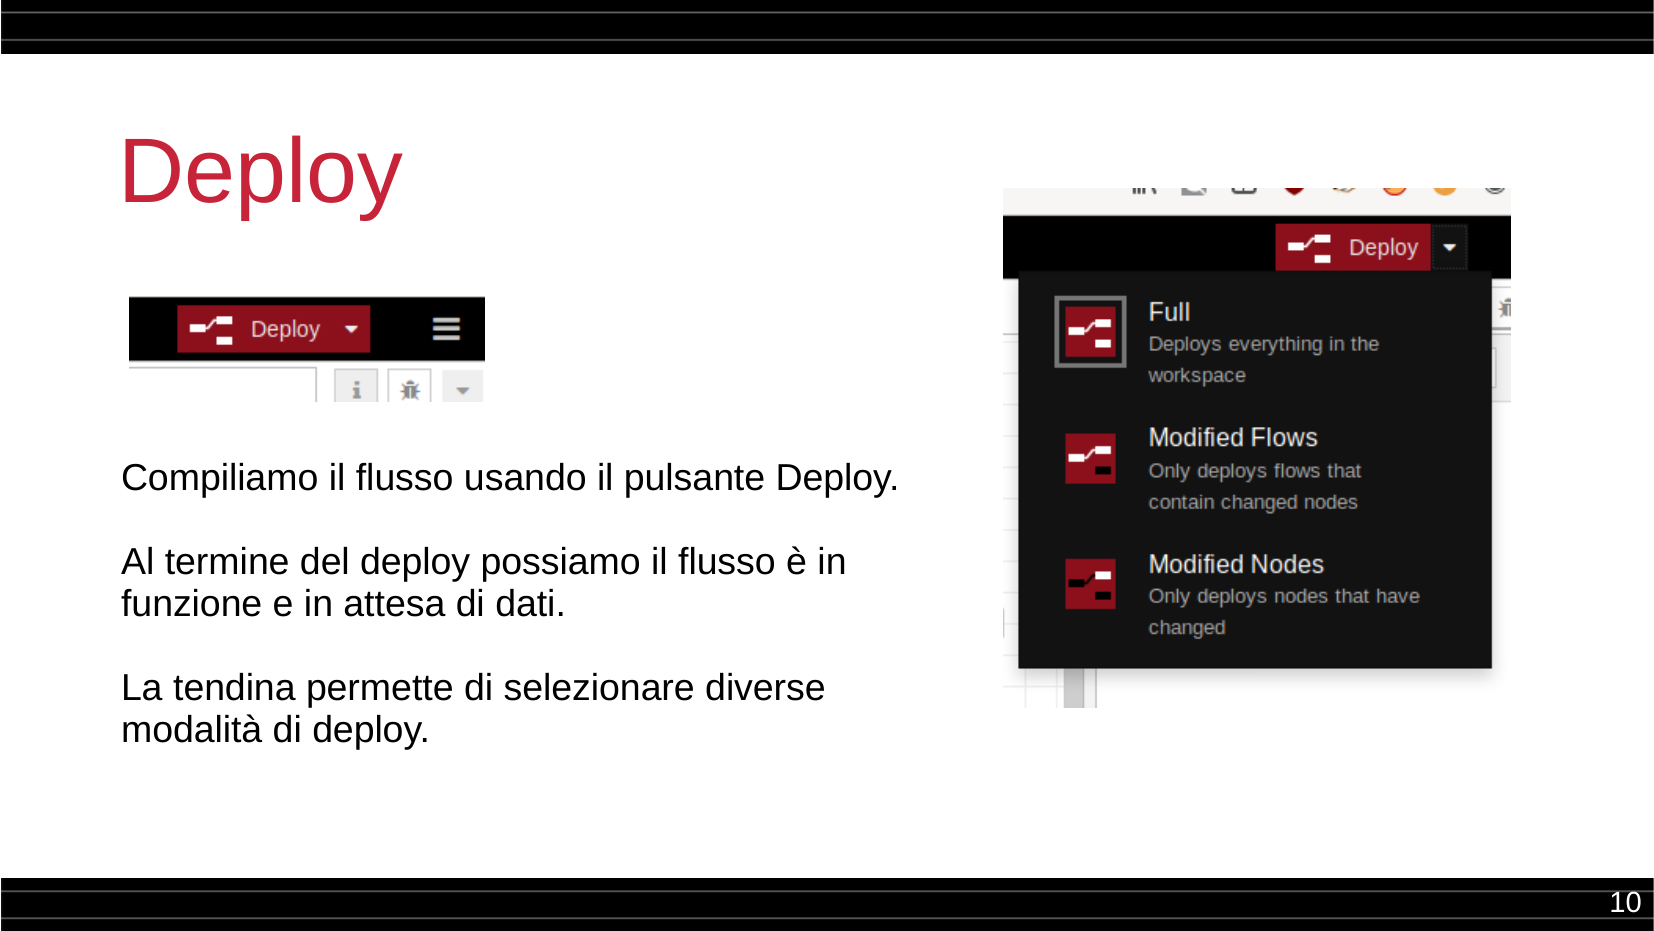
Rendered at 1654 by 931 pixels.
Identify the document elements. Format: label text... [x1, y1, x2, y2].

picture [1003, 188, 1511, 708]
picture [1, 0, 1654, 54]
text_box Compiliamo il flusso usando il pulsante Deploy. Al termine del deploy possiamo il flusso è in funzione e in attesa di dati. La tendina permette di selezionare diverse modalità di deploy. [106, 448, 993, 758]
picture [129, 296, 485, 402]
picture [1, 878, 1654, 931]
title Deploy [118, 92, 1040, 249]
